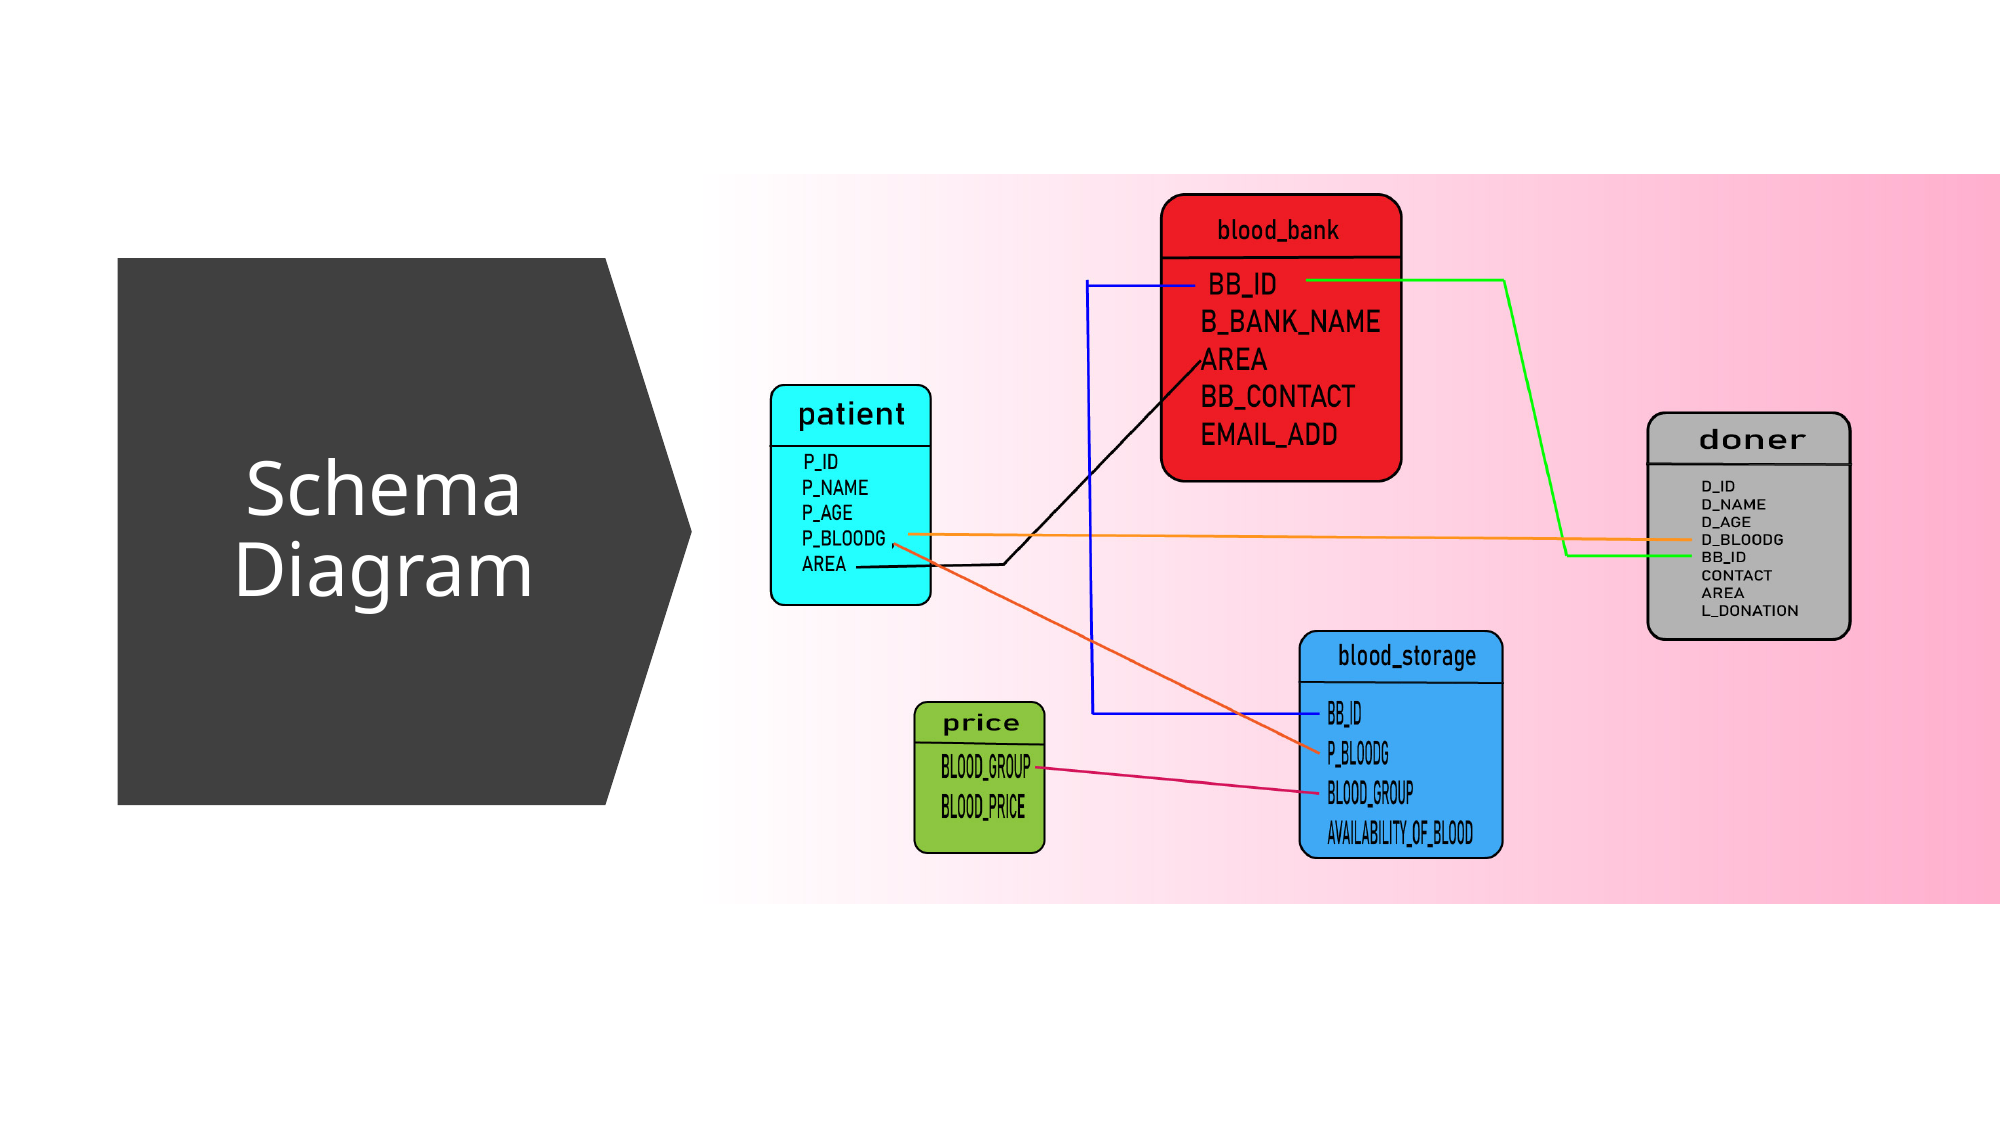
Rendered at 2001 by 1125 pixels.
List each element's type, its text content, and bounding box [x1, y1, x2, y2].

text_box [117, 258, 692, 806]
picture [697, 174, 2000, 904]
title Schema Diagram [168, 322, 601, 741]
